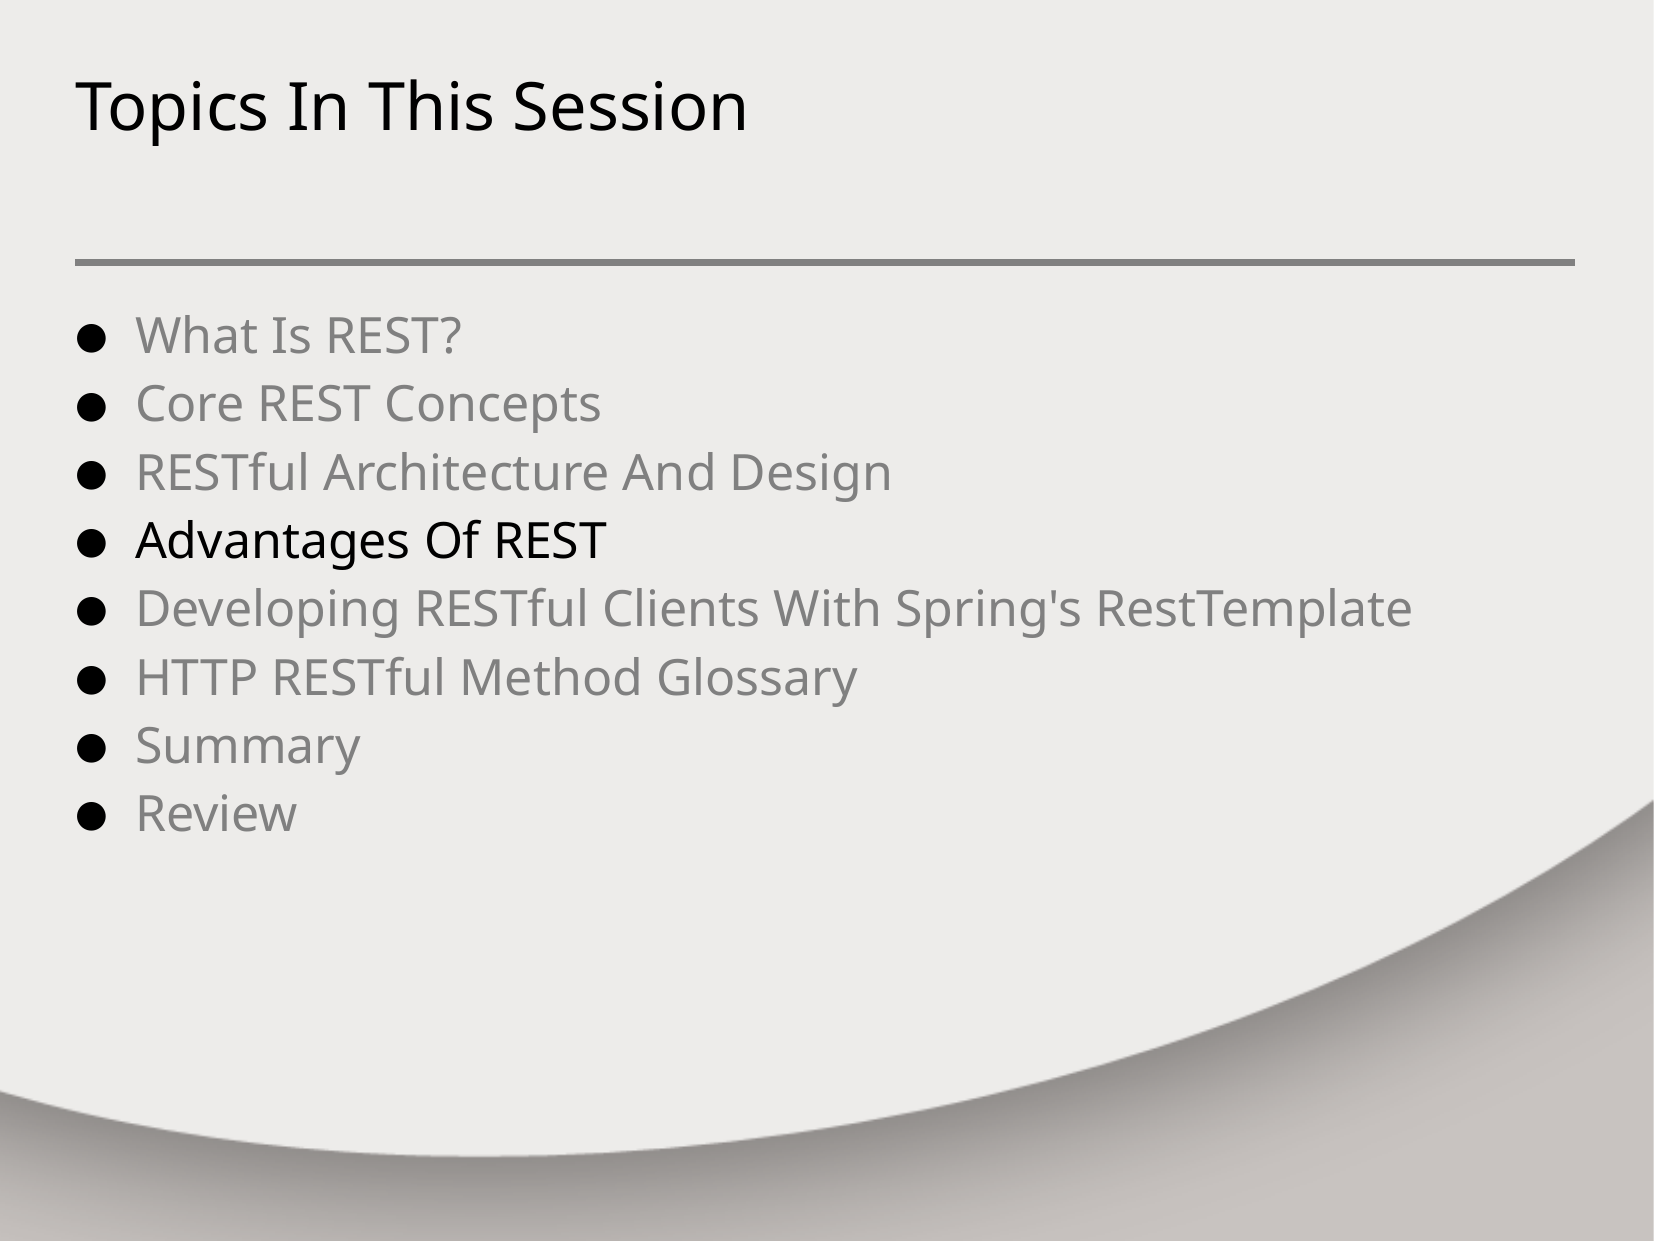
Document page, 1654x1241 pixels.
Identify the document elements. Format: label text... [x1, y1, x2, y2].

picture [0, 0, 1654, 1241]
title Topics In This Session [75, 75, 1576, 226]
list What Is REST? Core REST Concepts RESTful Architecture And Design Advantages Of REST Developing RESTful Clients With Spring's RestTemplate HTTP RESTful Method Glossary Summary Review [75, 300, 1576, 1163]
